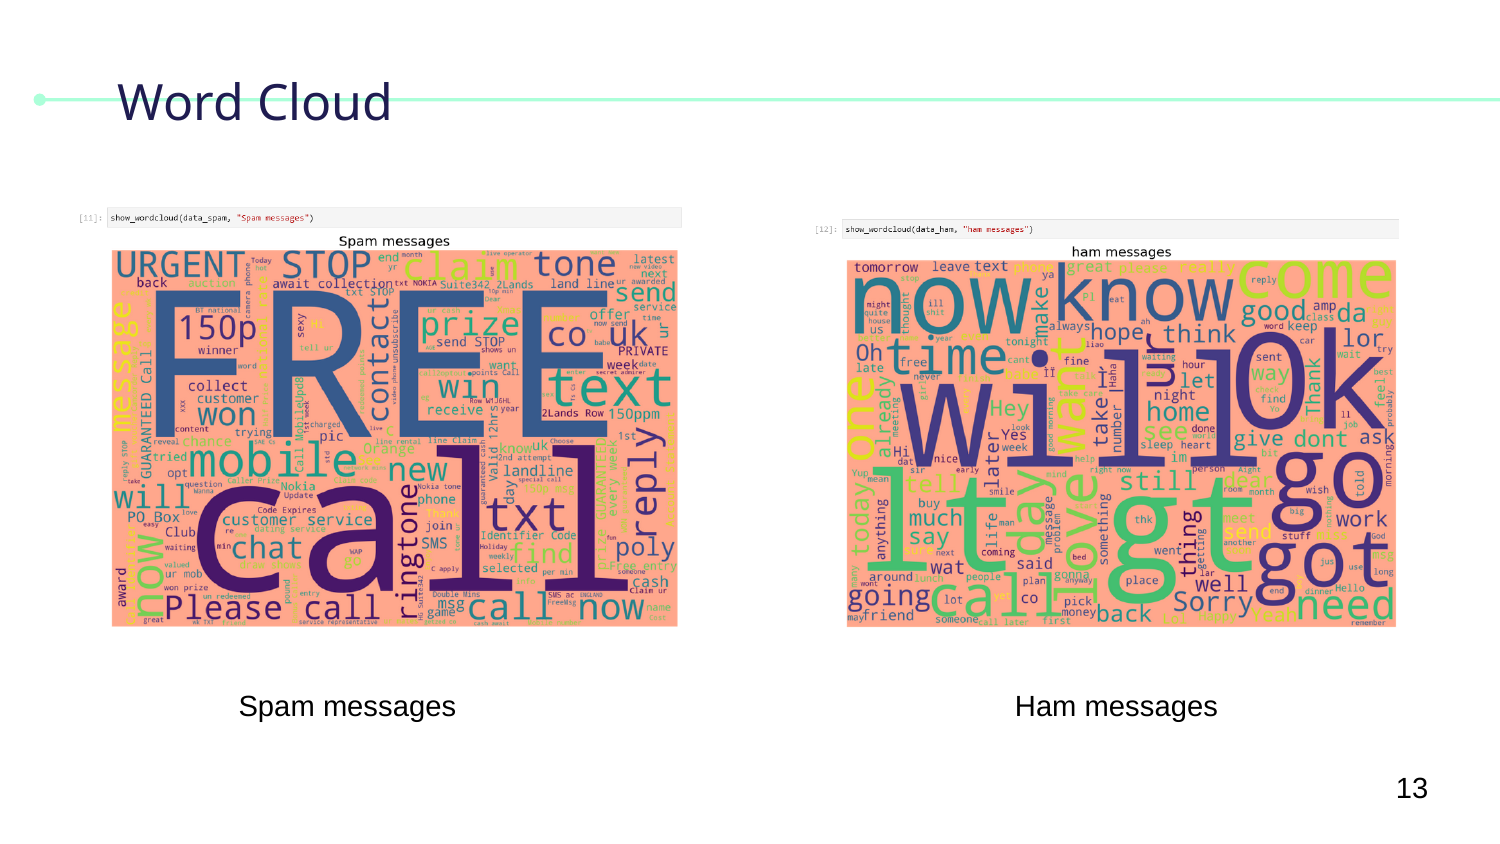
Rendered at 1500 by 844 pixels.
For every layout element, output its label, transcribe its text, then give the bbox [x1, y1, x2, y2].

text_box 13 [1380, 761, 1450, 812]
picture [70, 203, 686, 640]
text_box Spam messages [223, 679, 497, 730]
picture [806, 212, 1399, 632]
text_box Ham messages [999, 679, 1274, 730]
title Word Cloud [102, 55, 1101, 144]
